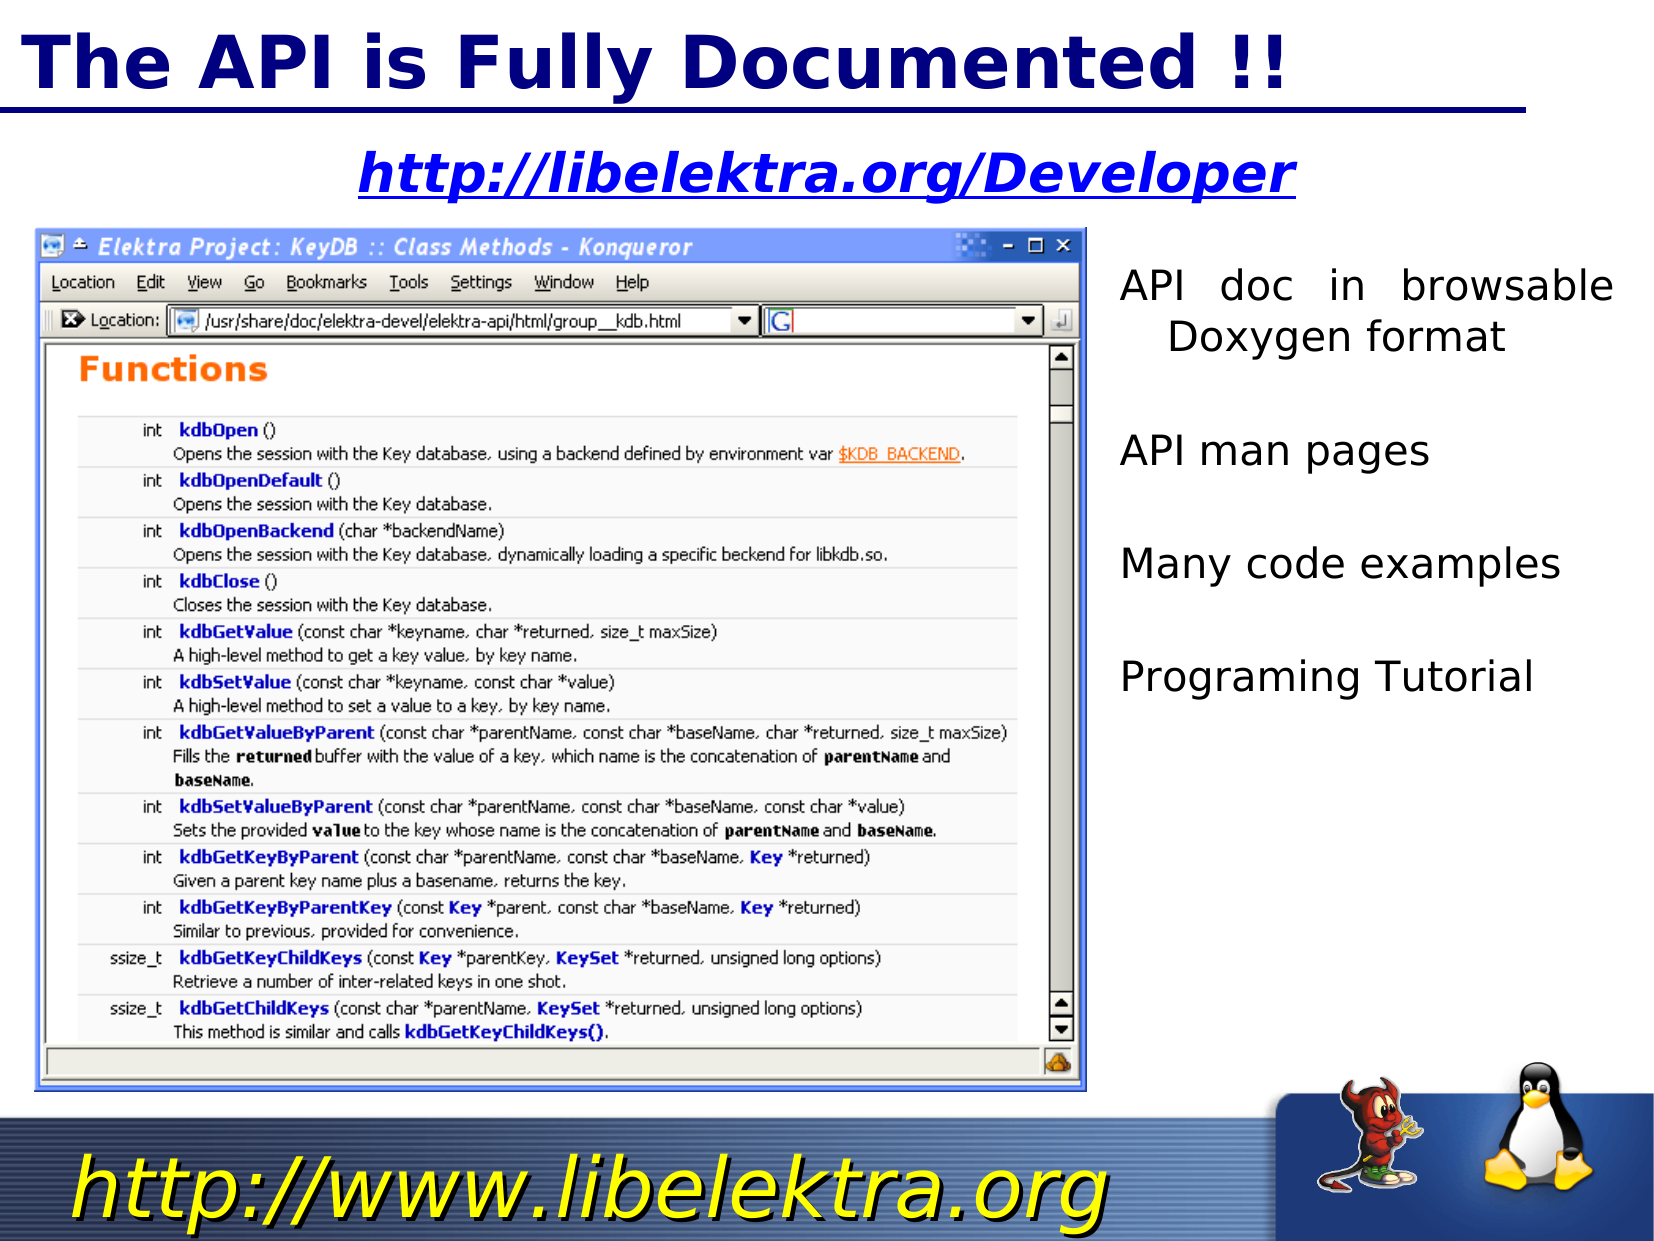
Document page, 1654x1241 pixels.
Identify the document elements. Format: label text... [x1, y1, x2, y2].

text_box The API is Fully Documented !! [21, 14, 1611, 110]
list API doc in browsable Doxygen format API man pages Many code examples Programing Tutorial [1104, 250, 1630, 706]
text_box http://libelektra.org/Developer [280, 139, 1373, 203]
picture [0, 227, 1654, 1241]
